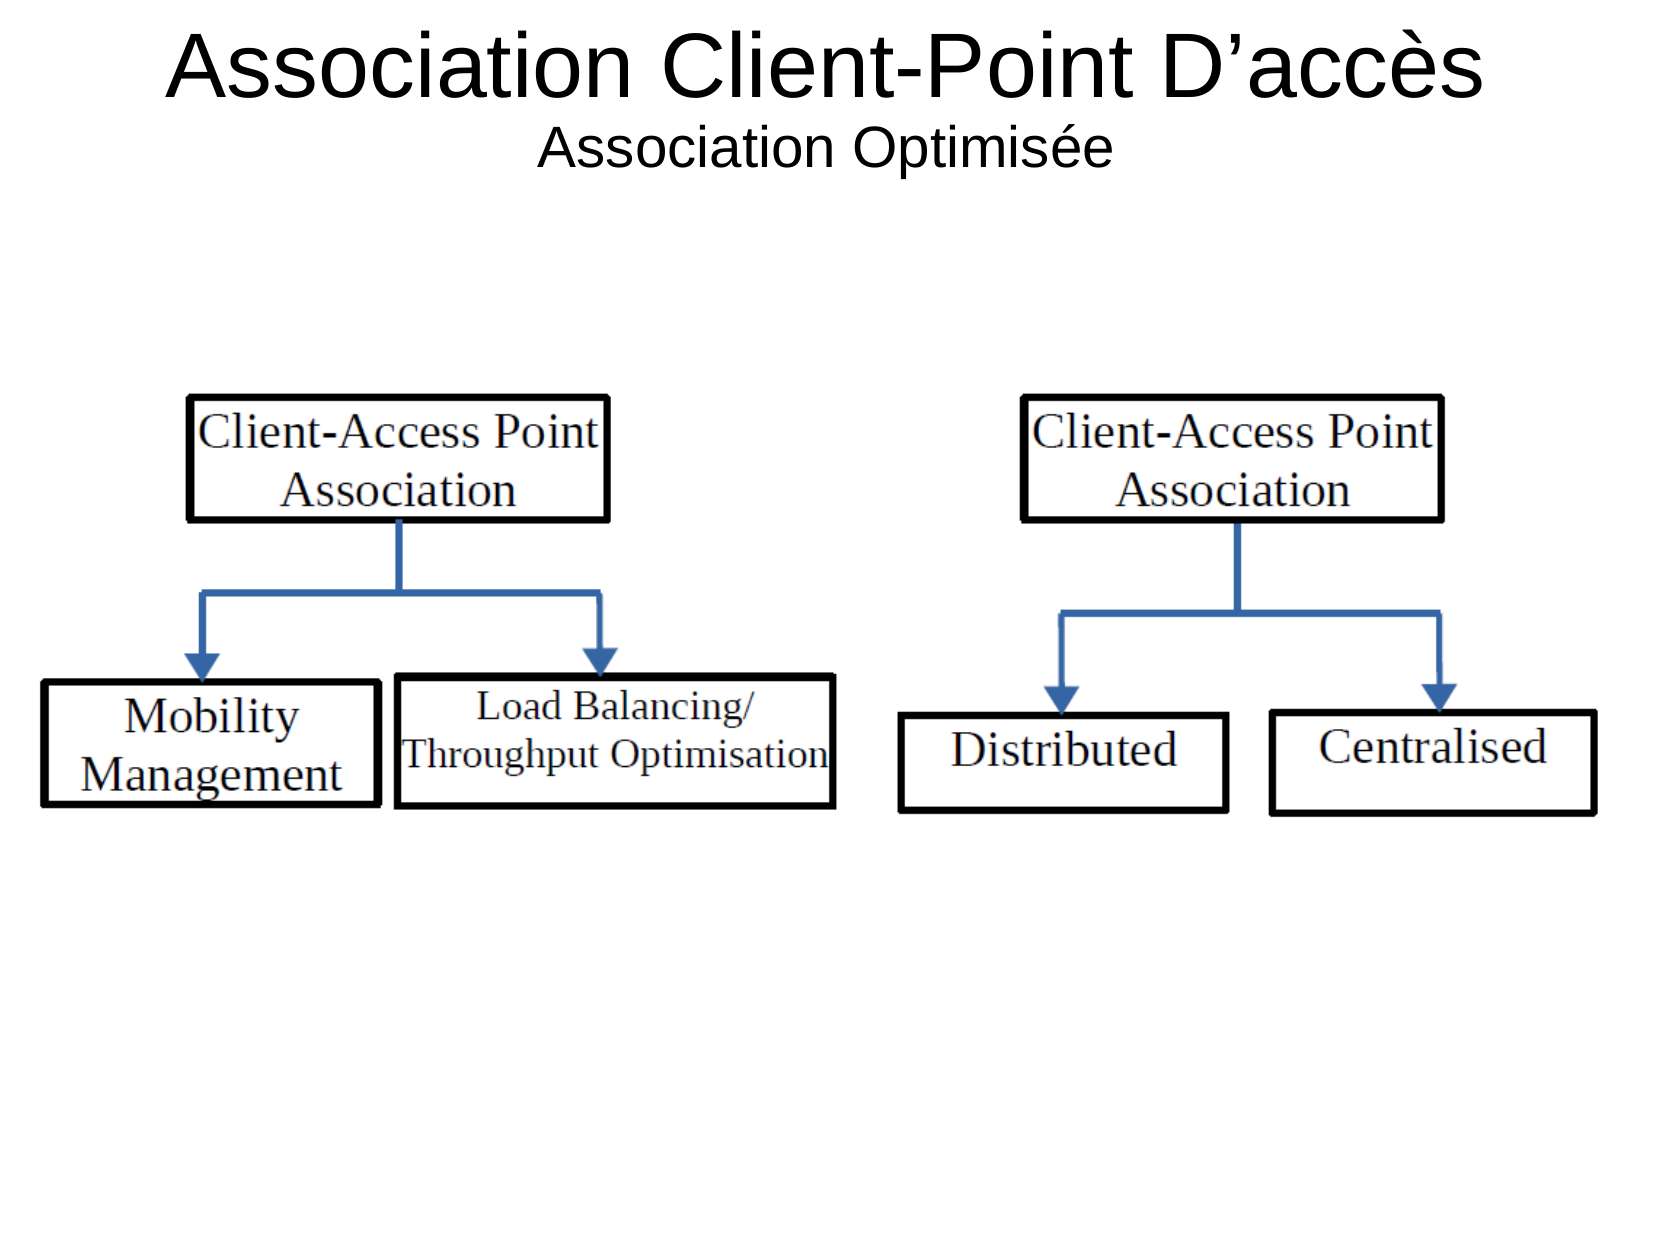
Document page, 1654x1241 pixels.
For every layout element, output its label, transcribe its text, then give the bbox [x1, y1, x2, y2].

picture [36, 391, 1630, 839]
title Association Optimisée [496, 106, 1158, 189]
title Association Client-Point D’accès [82, 2, 1571, 130]
